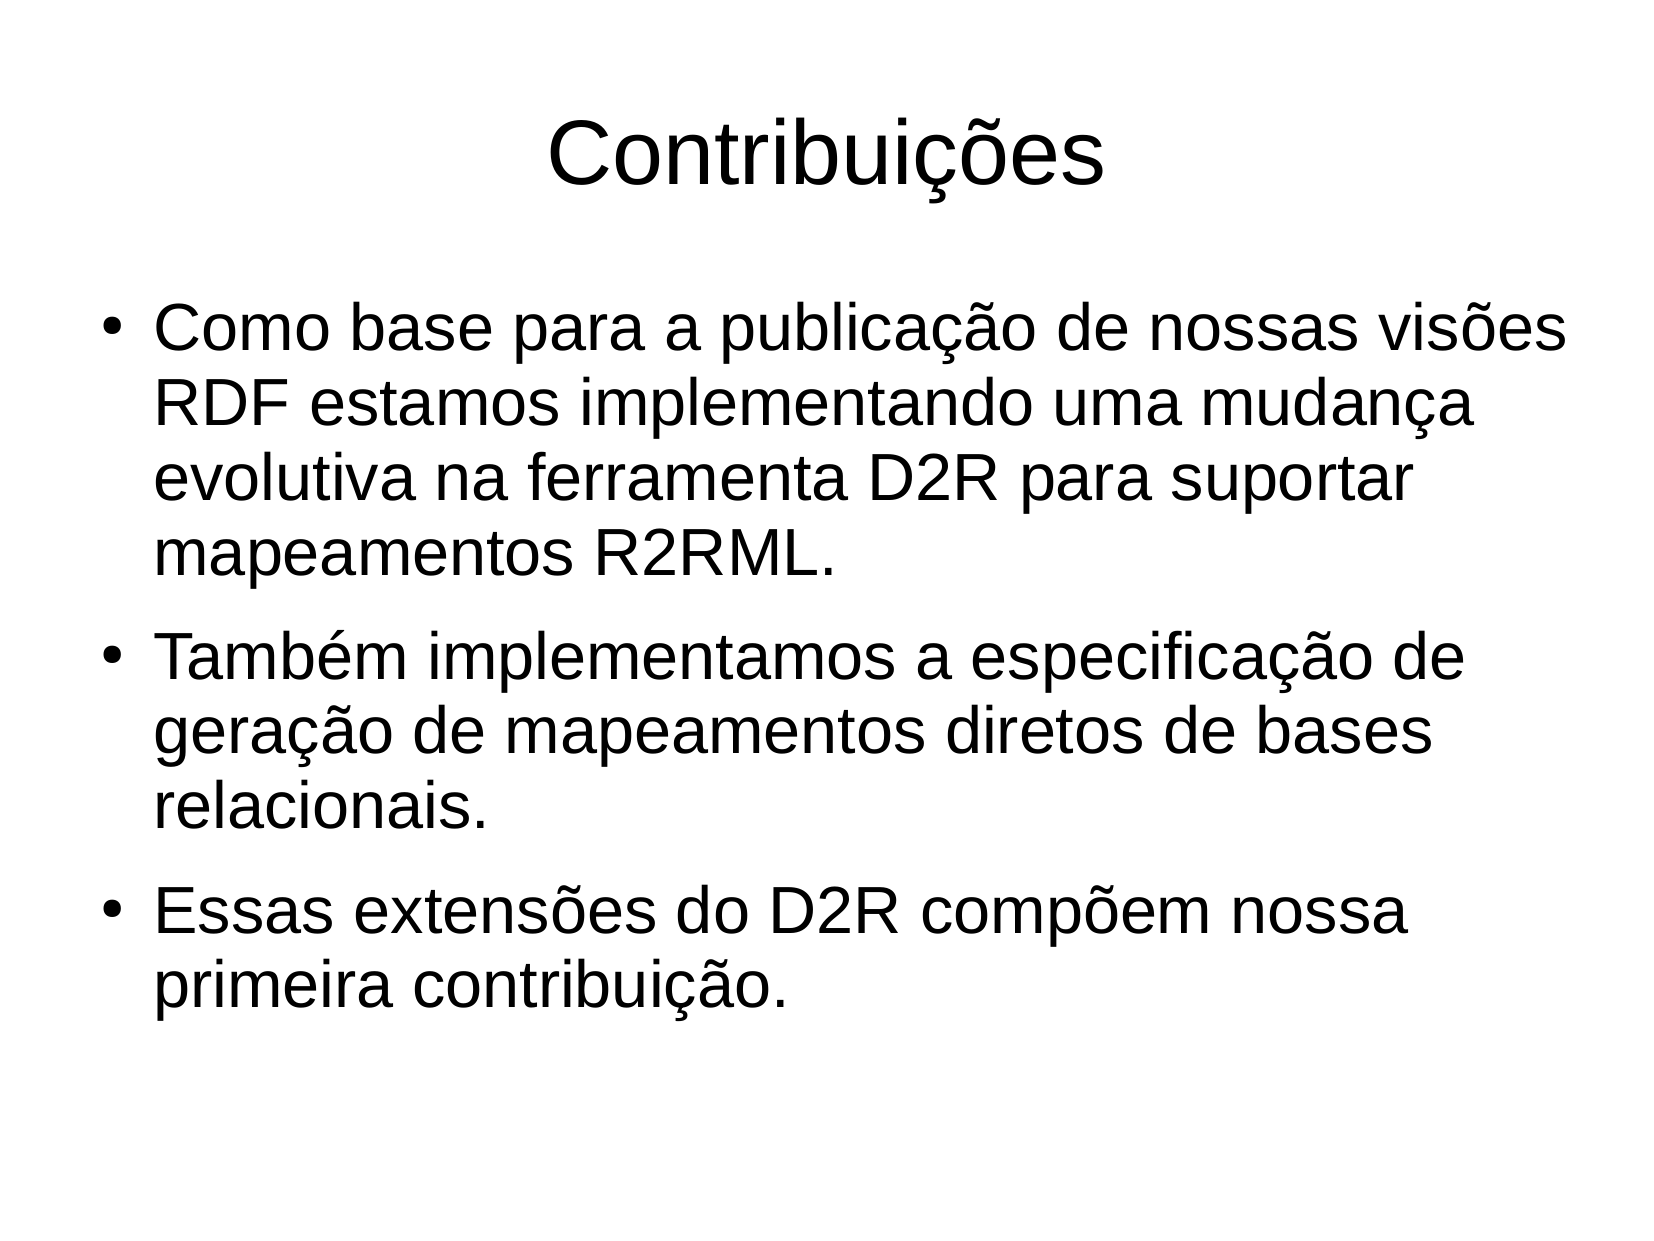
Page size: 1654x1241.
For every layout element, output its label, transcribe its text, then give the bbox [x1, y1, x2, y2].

list Como base para a publicação de nossas visões RDF estamos implementando uma mudança evolutiva na ferramenta D2R para suportar mapeamentos R2RML. Também implementamos a especificação de geração de mapeamentos diretos de bases relacionais. Essas extensões do D2R compõem nossa primeira contribuição. [82, 290, 1571, 1127]
title Contribuições [82, 49, 1571, 257]
